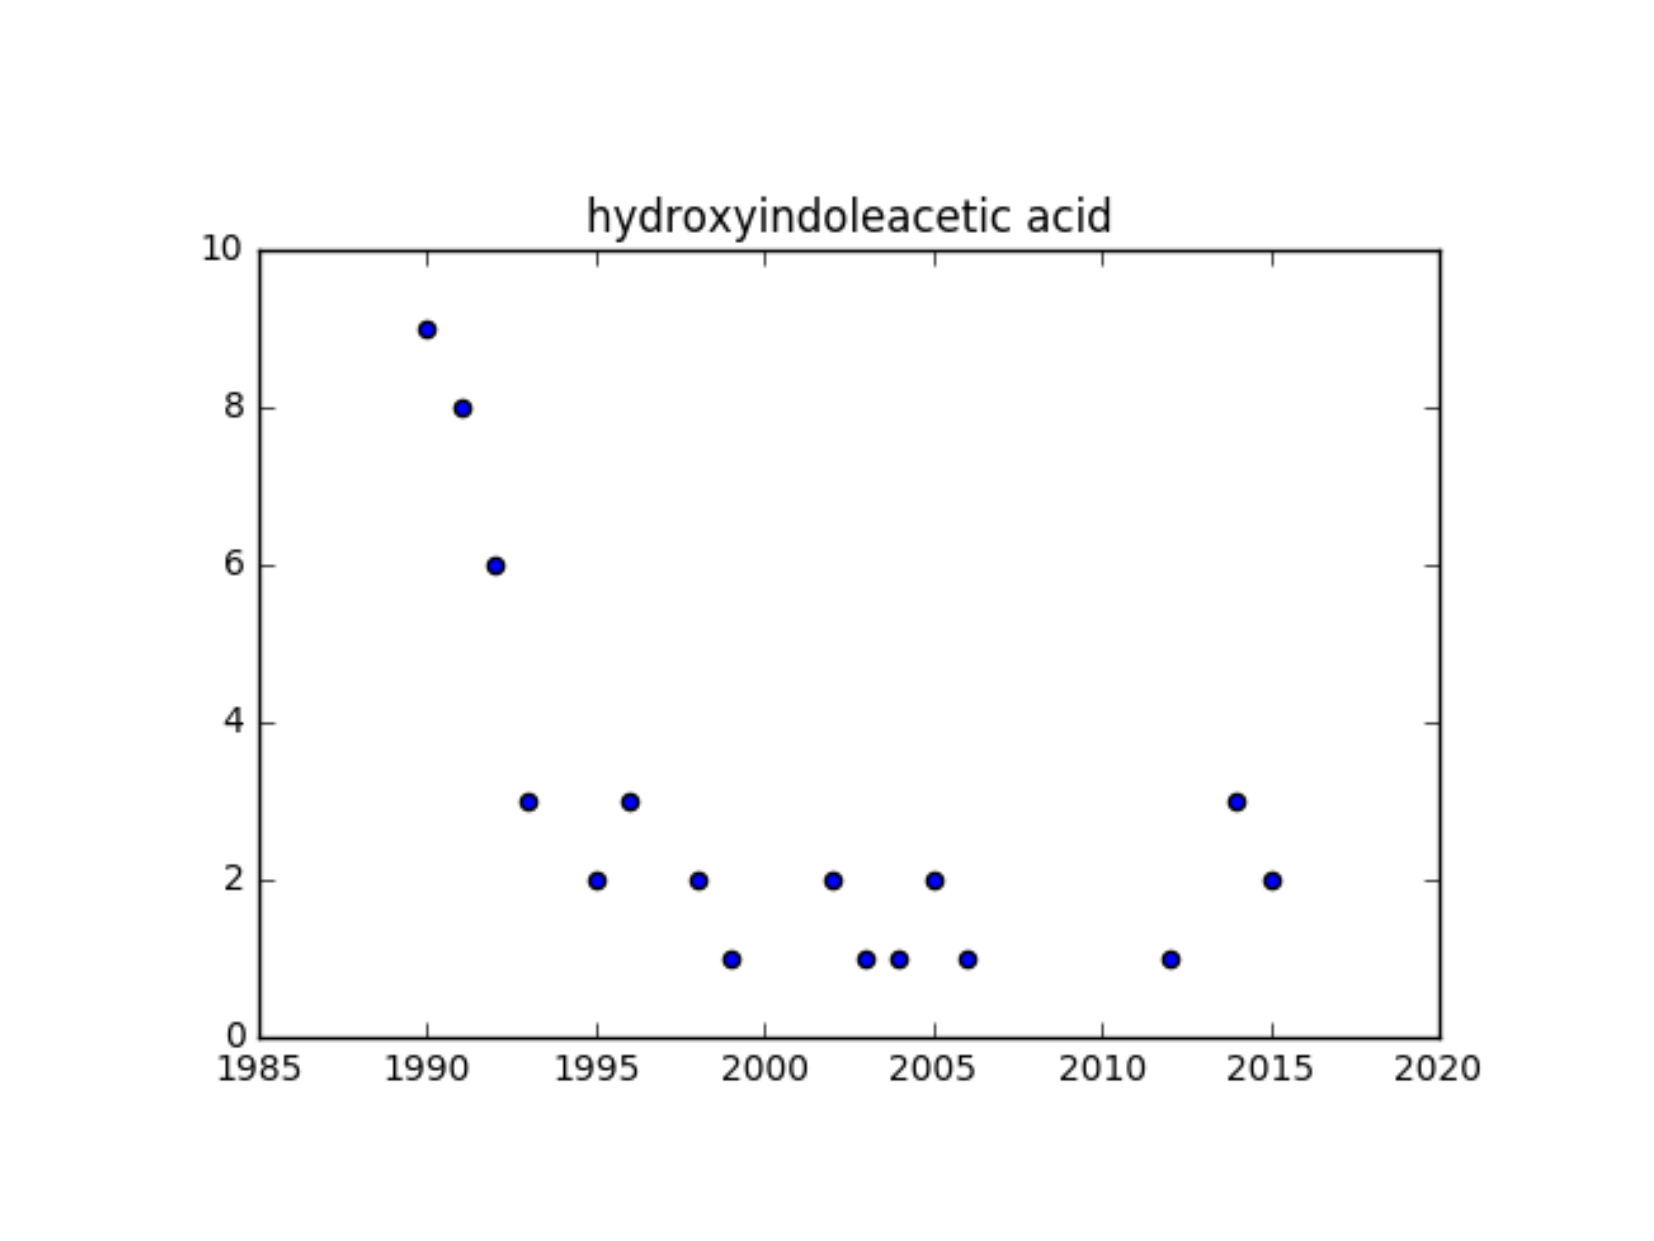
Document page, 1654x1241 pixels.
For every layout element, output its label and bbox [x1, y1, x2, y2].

picture [69, 149, 1592, 1165]
